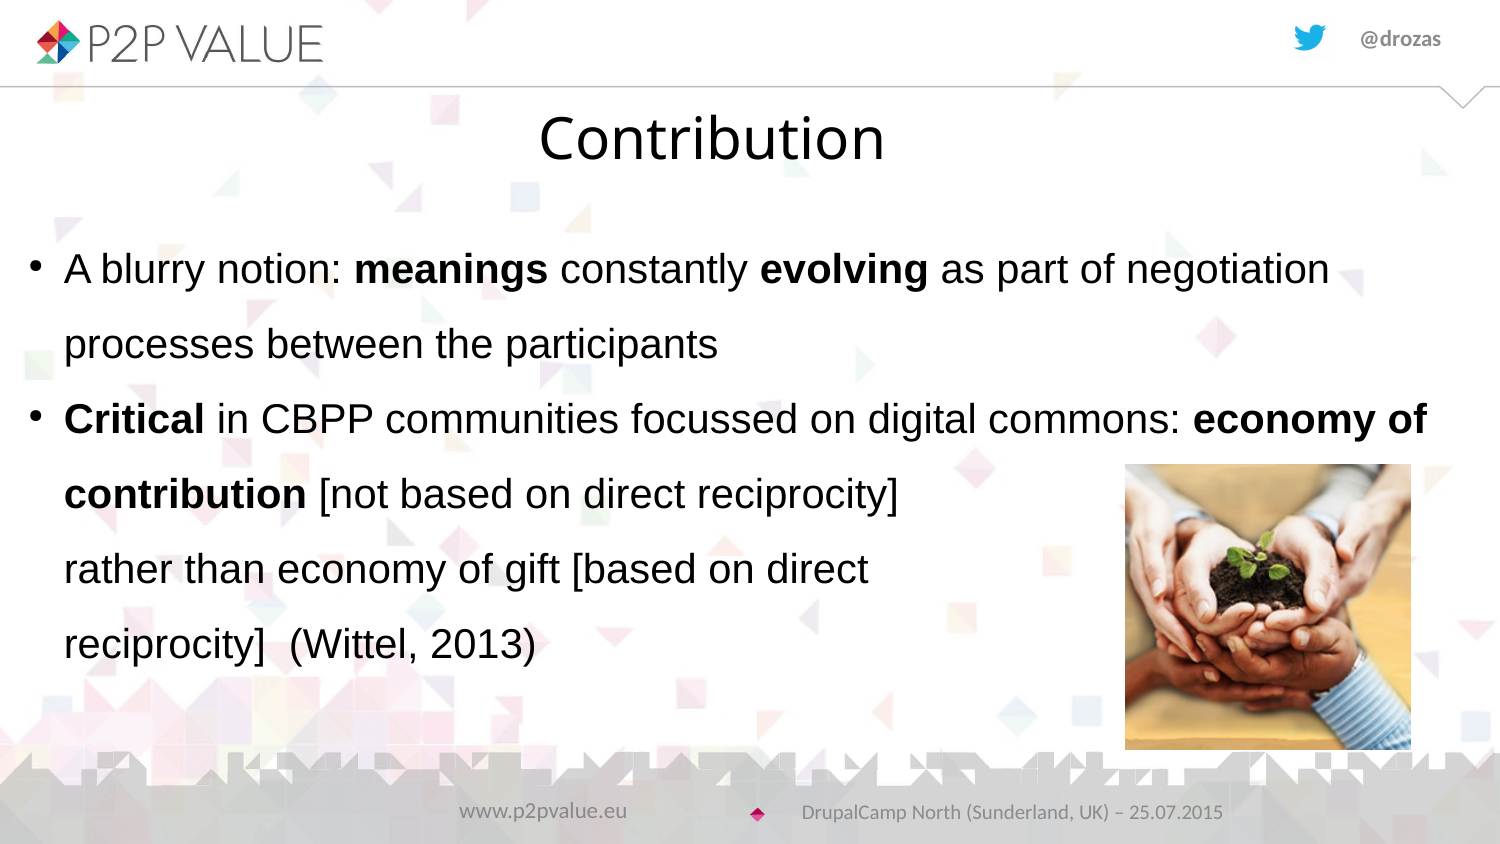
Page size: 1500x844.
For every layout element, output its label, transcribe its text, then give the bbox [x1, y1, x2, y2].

text_box www.p2pvalue.eu [453, 789, 672, 829]
subtitle A blurry notion: meanings constantly evolving as part of negotiation processes between the participants Critical in CBPP communities focussed on digital commons: economy of contribution [not based on direct reciprocity] rather than economy of gift [based on direct reciprocity] (Wittel, 2013) [15, 210, 1496, 766]
text_box @drozas [1333, 15, 1455, 60]
title Contribution [60, 92, 1366, 181]
text_box DrupalCamp North (Sunderland, UK) – 25.07.2015 [788, 788, 1481, 834]
picture [0, 0, 1500, 844]
